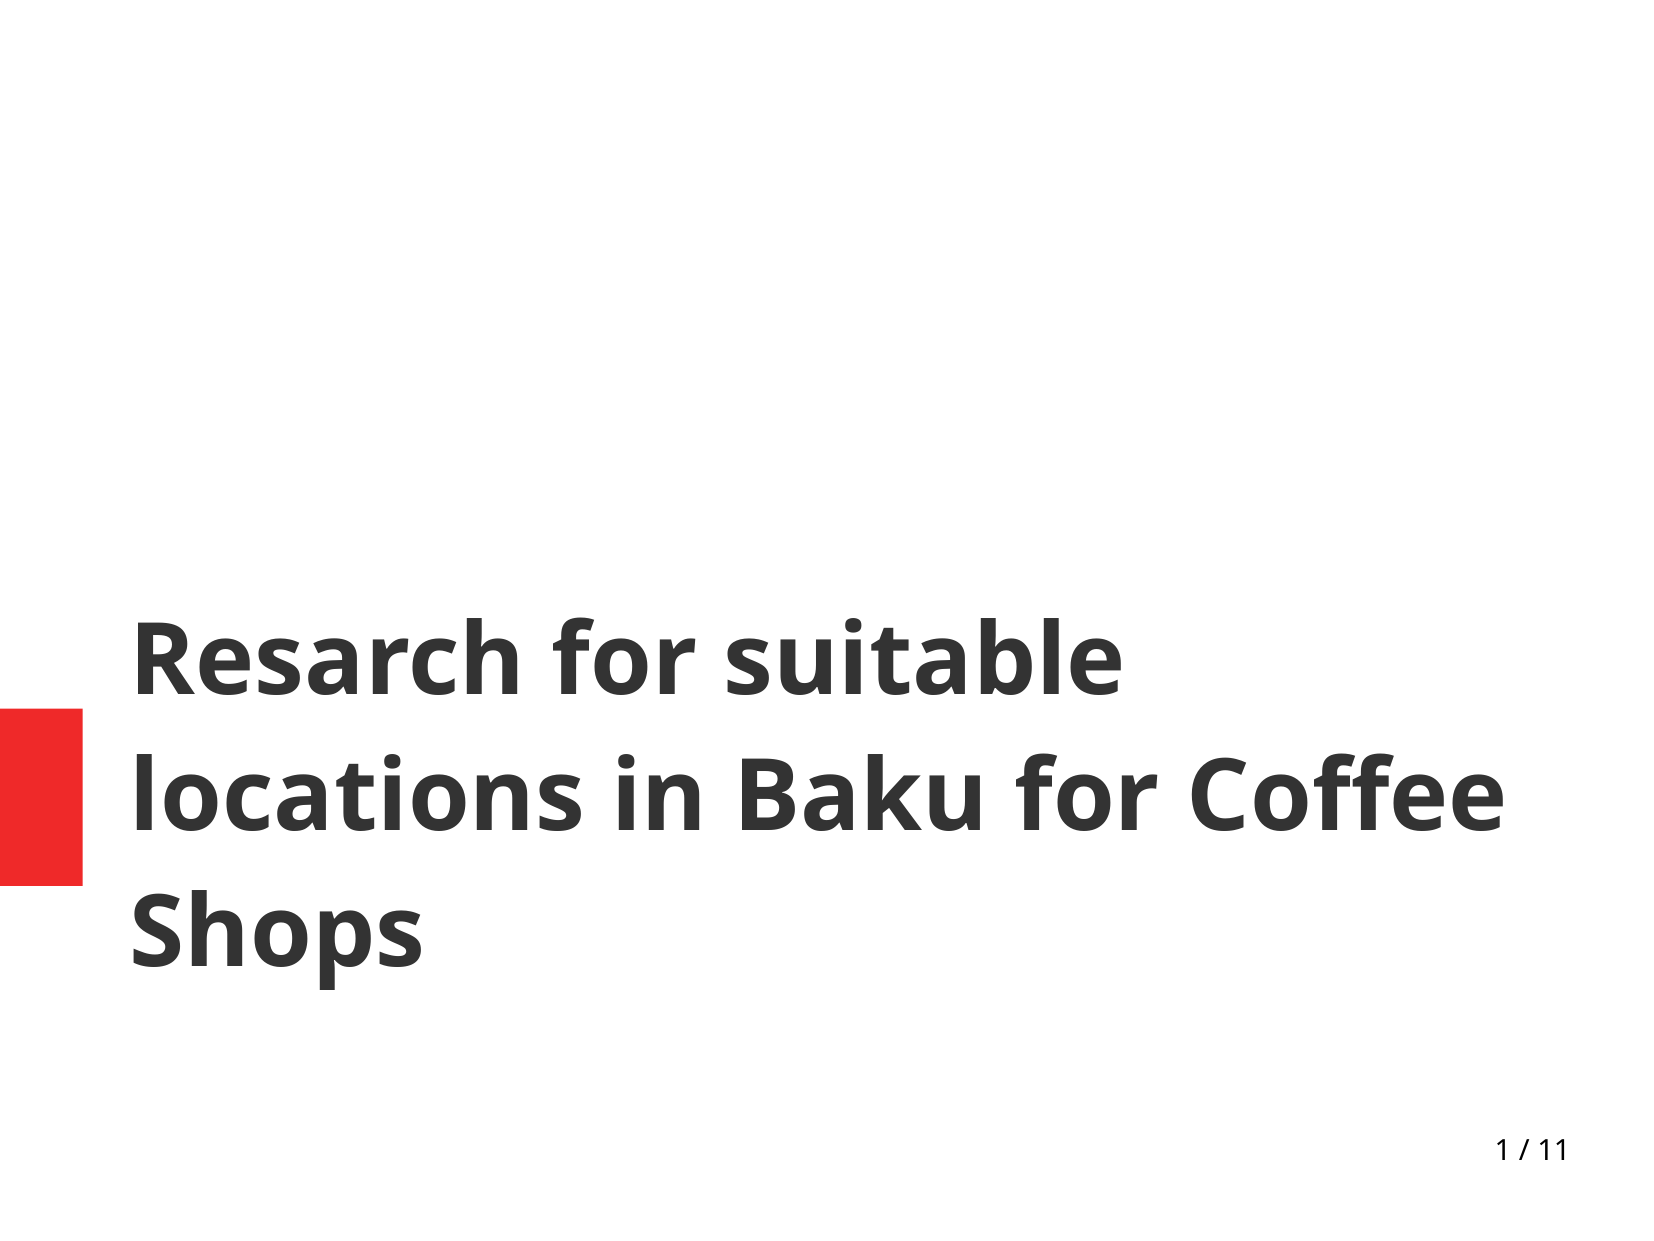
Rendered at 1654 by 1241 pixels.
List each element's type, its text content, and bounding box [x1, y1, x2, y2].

title Resarch for suitable locations in Baku for Coffee Shops [129, 616, 1536, 966]
